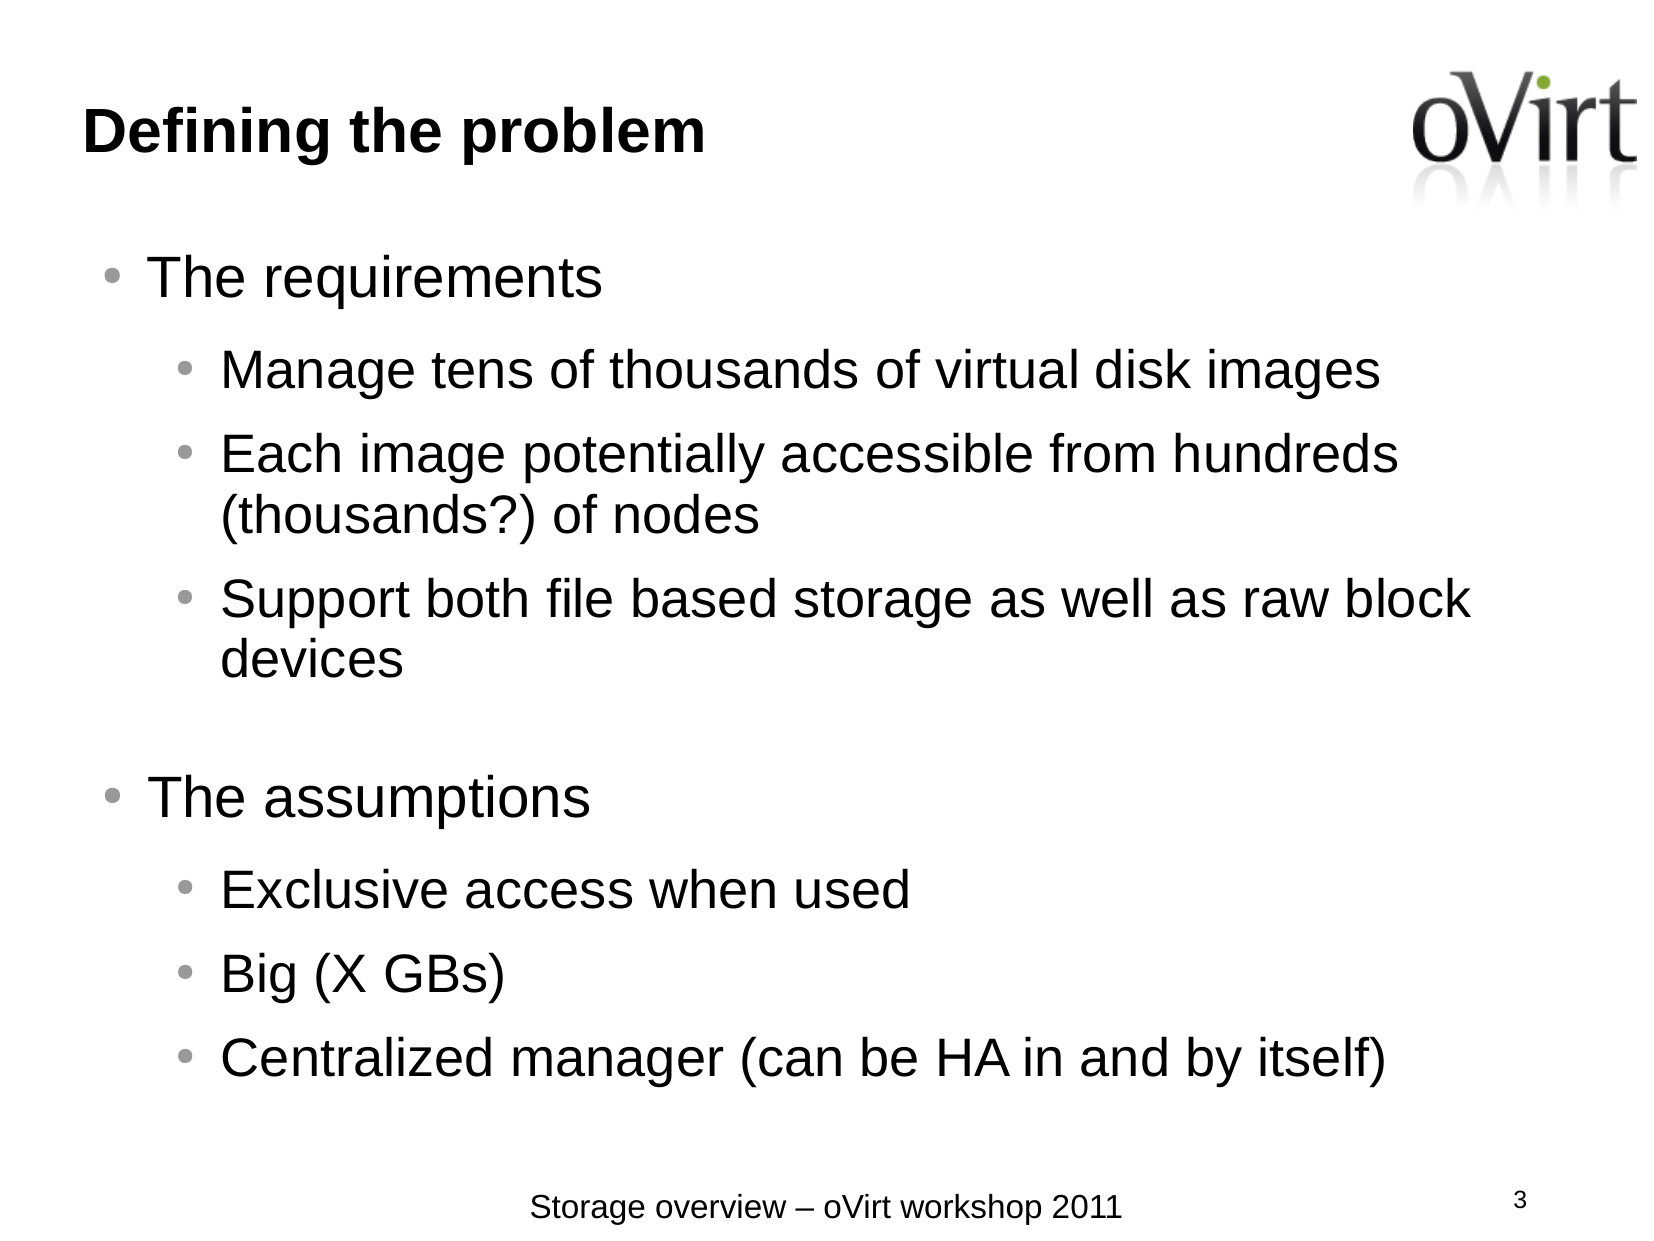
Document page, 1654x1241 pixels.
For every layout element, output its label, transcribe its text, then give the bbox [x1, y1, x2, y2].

list The requirements Manage tens of thousands of virtual disk images Each image potentially accessible from hundreds (thousands?) of nodes Support both file based storage as well as raw block devices [86, 244, 1576, 690]
list The assumptions Exclusive access when used Big (X GBs) Centralized manager (can be HA in and by itself) [86, 764, 1576, 1129]
title Defining the problem [82, 45, 1303, 218]
picture [1413, 63, 1637, 212]
